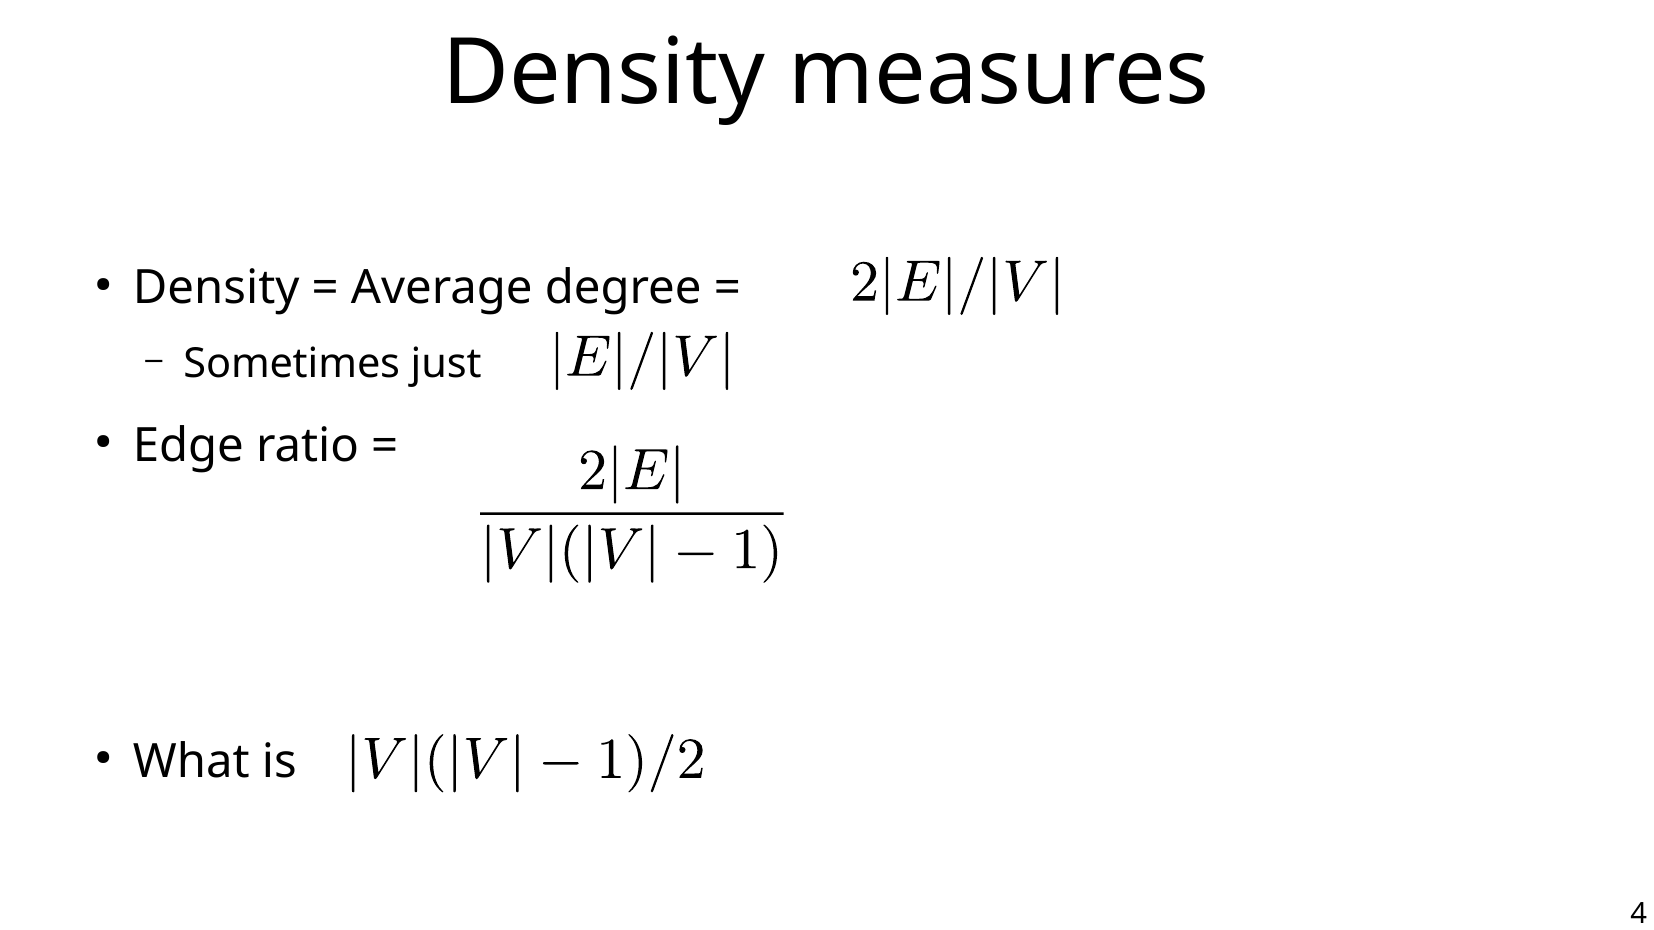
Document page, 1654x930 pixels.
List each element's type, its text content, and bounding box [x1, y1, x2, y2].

text_box [480, 445, 784, 583]
title Density measures [82, 1, 1571, 135]
list Density = Average degree = Sometimes just Edge ratio = What is ? [82, 252, 1571, 793]
text_box [849, 256, 1066, 316]
text_box [548, 331, 736, 391]
text_box [345, 734, 706, 793]
